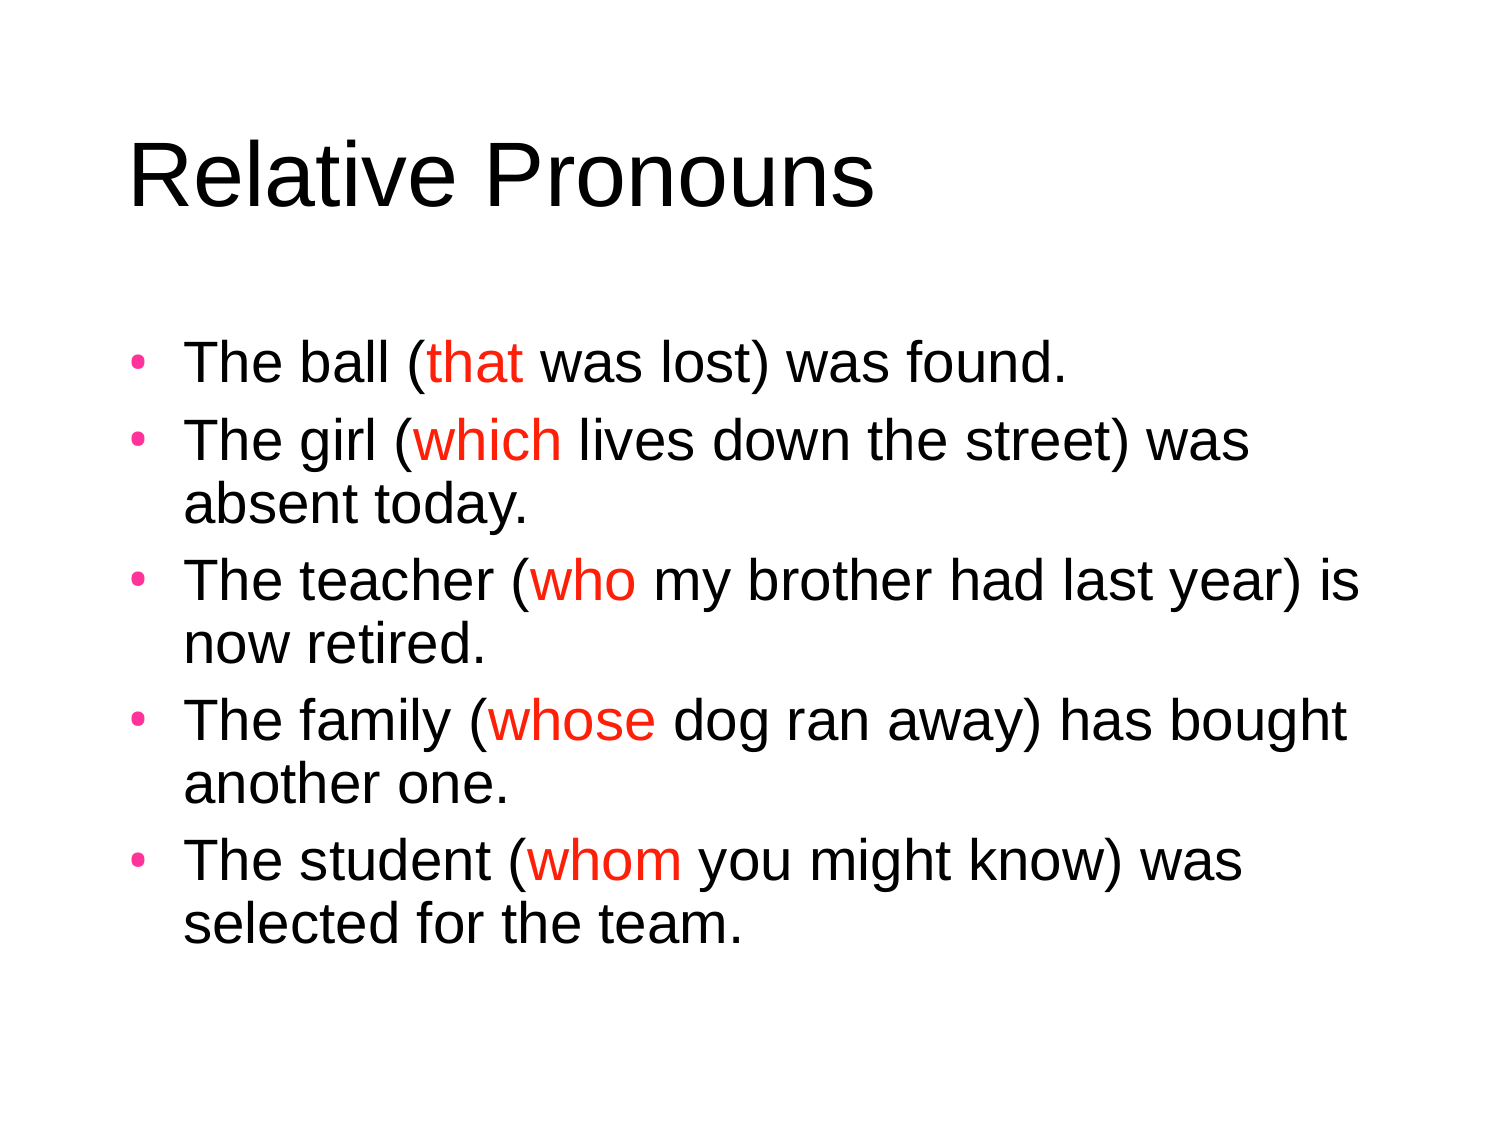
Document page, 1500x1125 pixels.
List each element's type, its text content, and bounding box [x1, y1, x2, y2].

title Relative Pronouns [112, 49, 1388, 290]
list The ball (that was lost) was found. The girl (which lives down the street) was absent today. The teacher (who my brother had last year) is now retired. The family (whose dog ran away) has bought another one. The student (whom you might know) was selected for the team. [112, 324, 1388, 1000]
